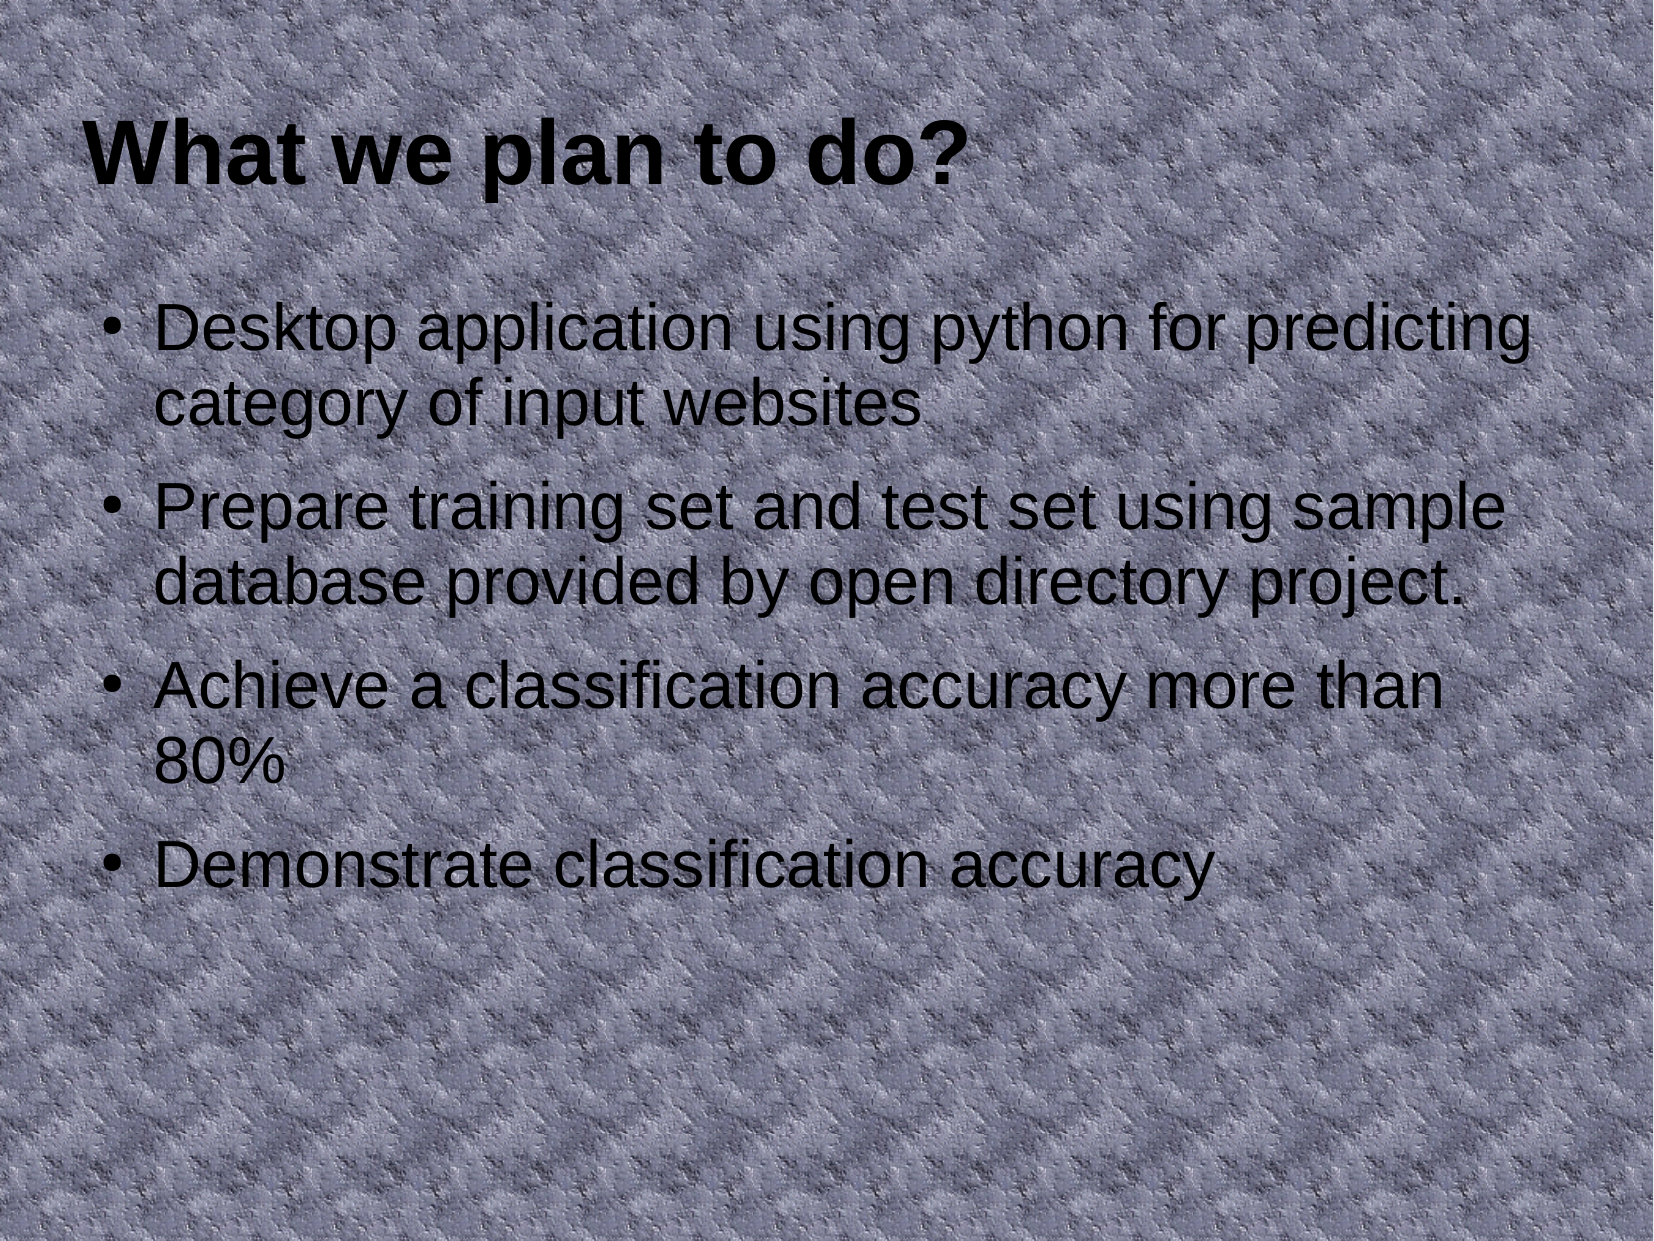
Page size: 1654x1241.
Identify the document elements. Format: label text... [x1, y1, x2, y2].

title What we plan to do? [82, 49, 1571, 257]
list Desktop application using python for predicting category of input websites Prepare training set and test set using sample database provided by open directory project. Achieve a classification accuracy more than 80% Demonstrate classification accuracy [82, 290, 1571, 1010]
picture [0, 0, 1654, 1241]
